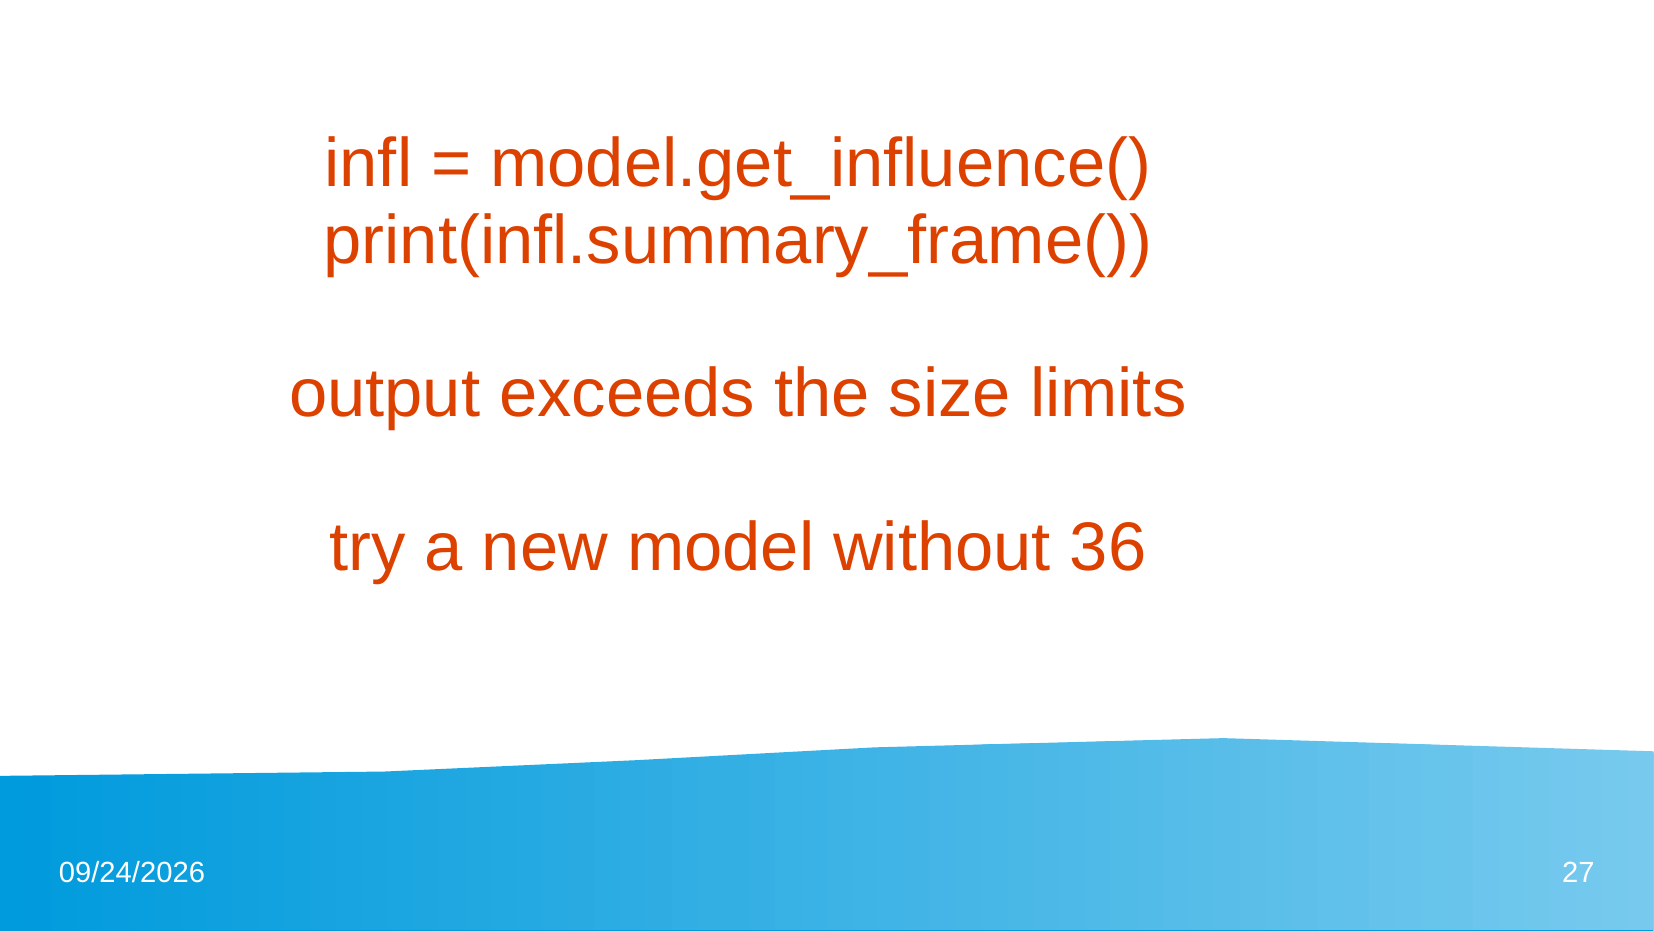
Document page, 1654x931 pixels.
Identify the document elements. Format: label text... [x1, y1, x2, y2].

title infl = model.get_influence() print(infl.summary_frame()) output exceeds the size limits try a new model without 36 [0, 124, 1477, 585]
